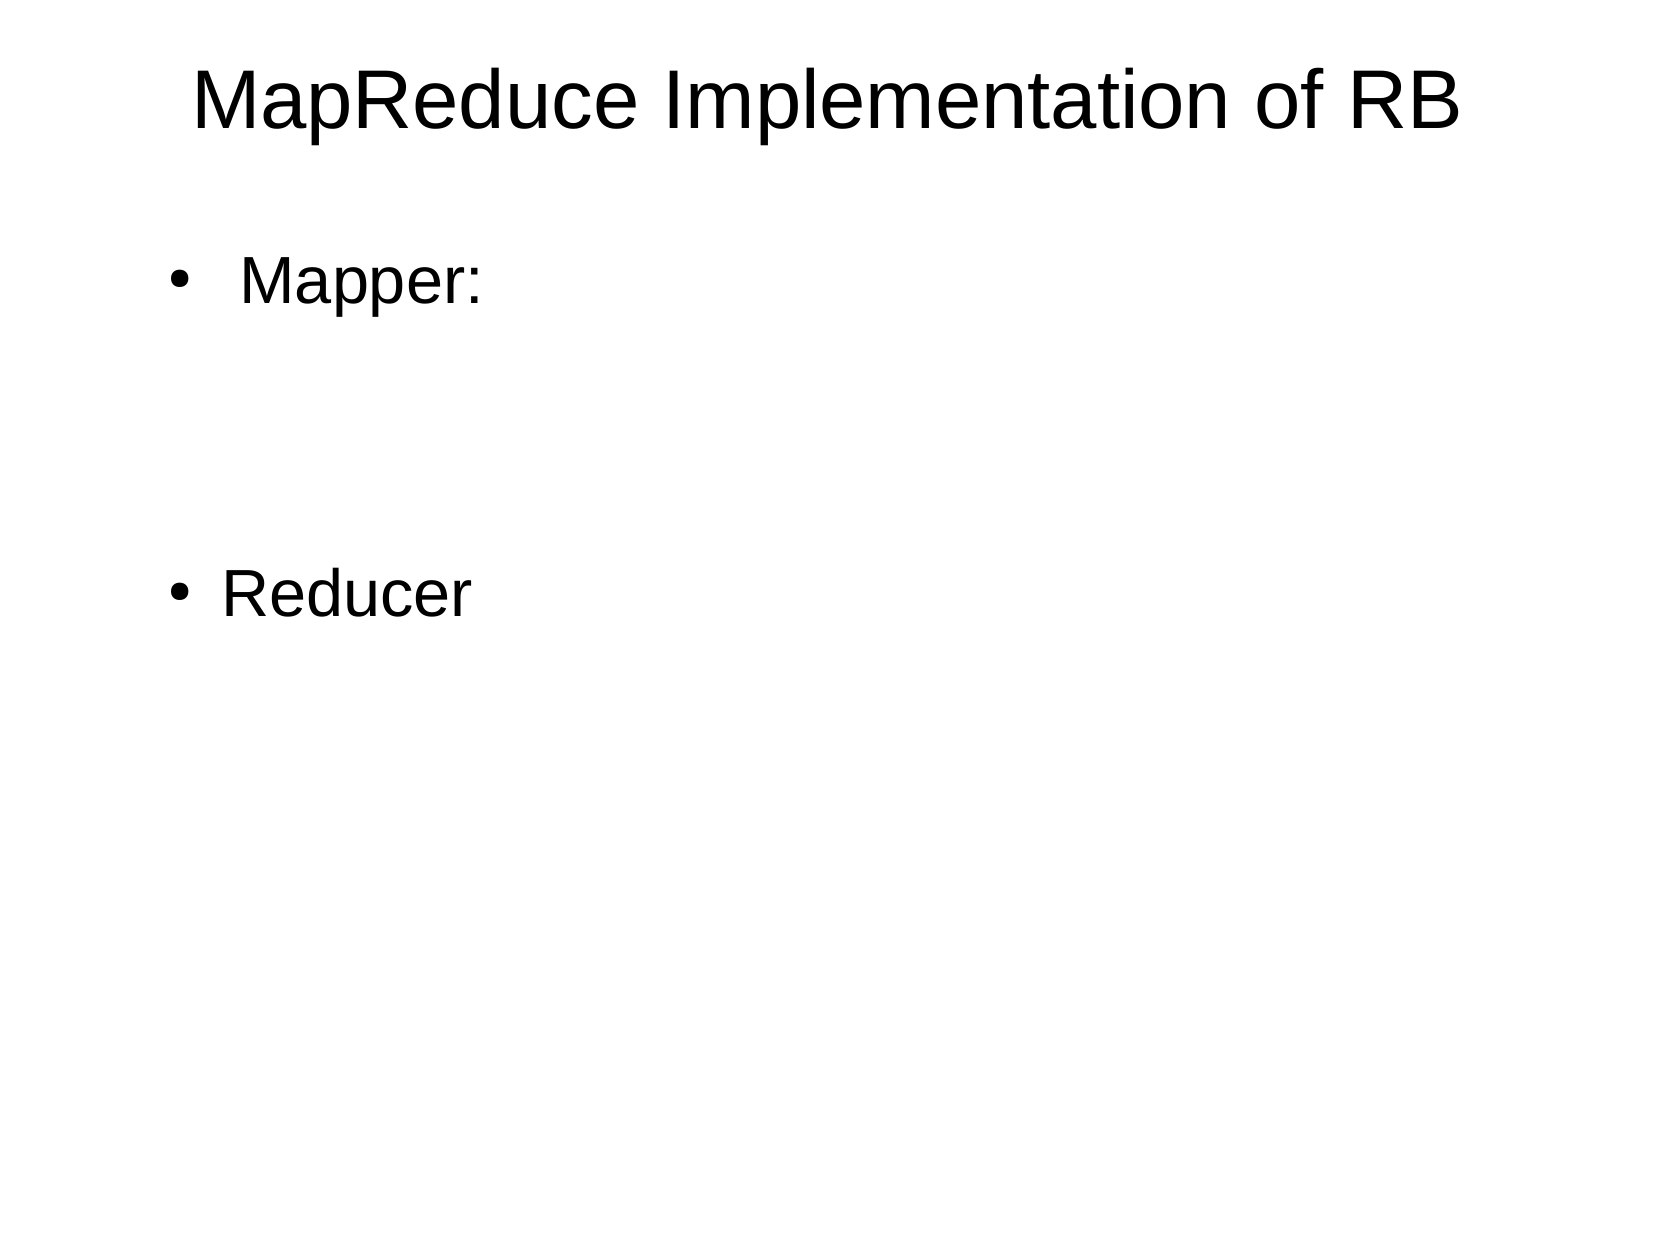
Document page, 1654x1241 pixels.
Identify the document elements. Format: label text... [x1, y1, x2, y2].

title MapReduce Implementation of RB [83, 49, 1572, 151]
list Mapper: Reducer [150, 243, 1572, 1062]
